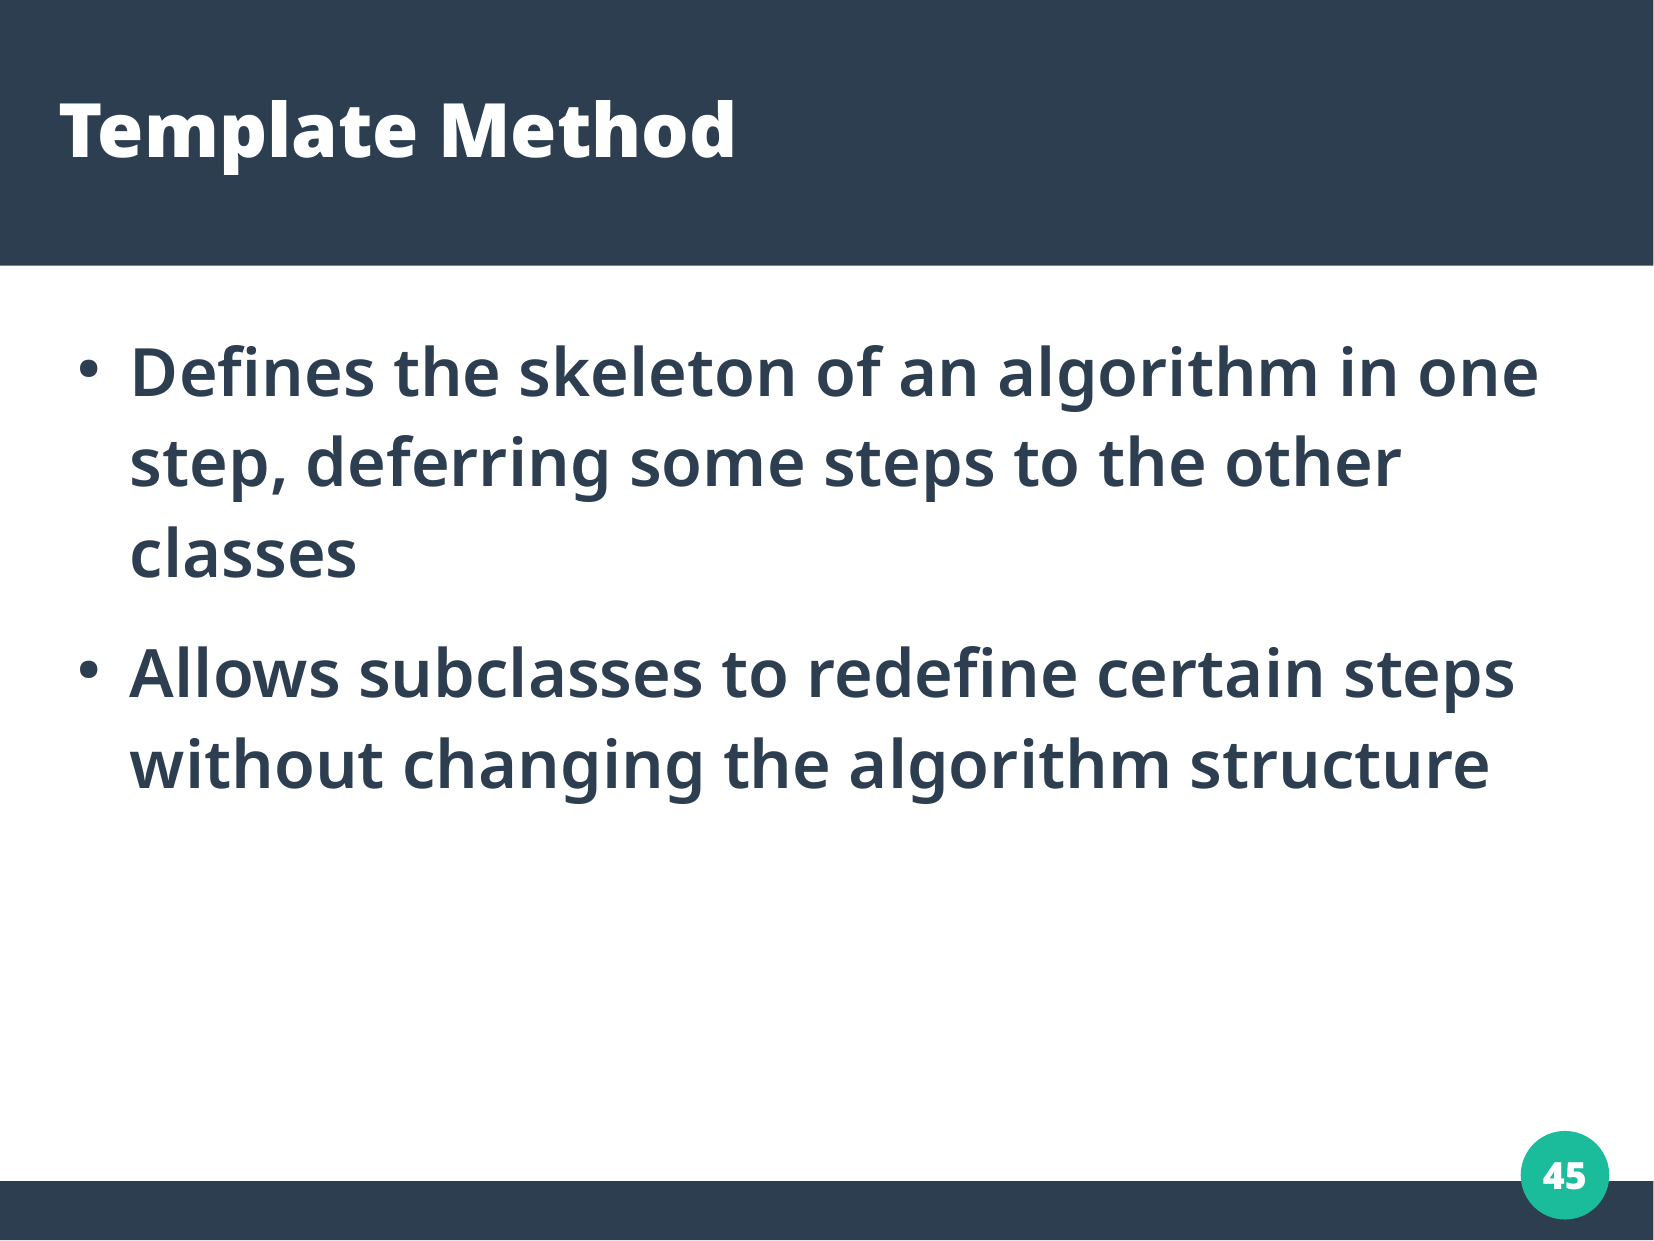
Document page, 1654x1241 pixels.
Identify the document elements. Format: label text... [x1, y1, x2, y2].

list Defines the skeleton of an algorithm in one step, deferring some steps to the other classes Allows subclasses to redefine certain steps without changing the algorithm structure [59, 324, 1595, 1152]
title Template Method [59, 49, 1595, 207]
